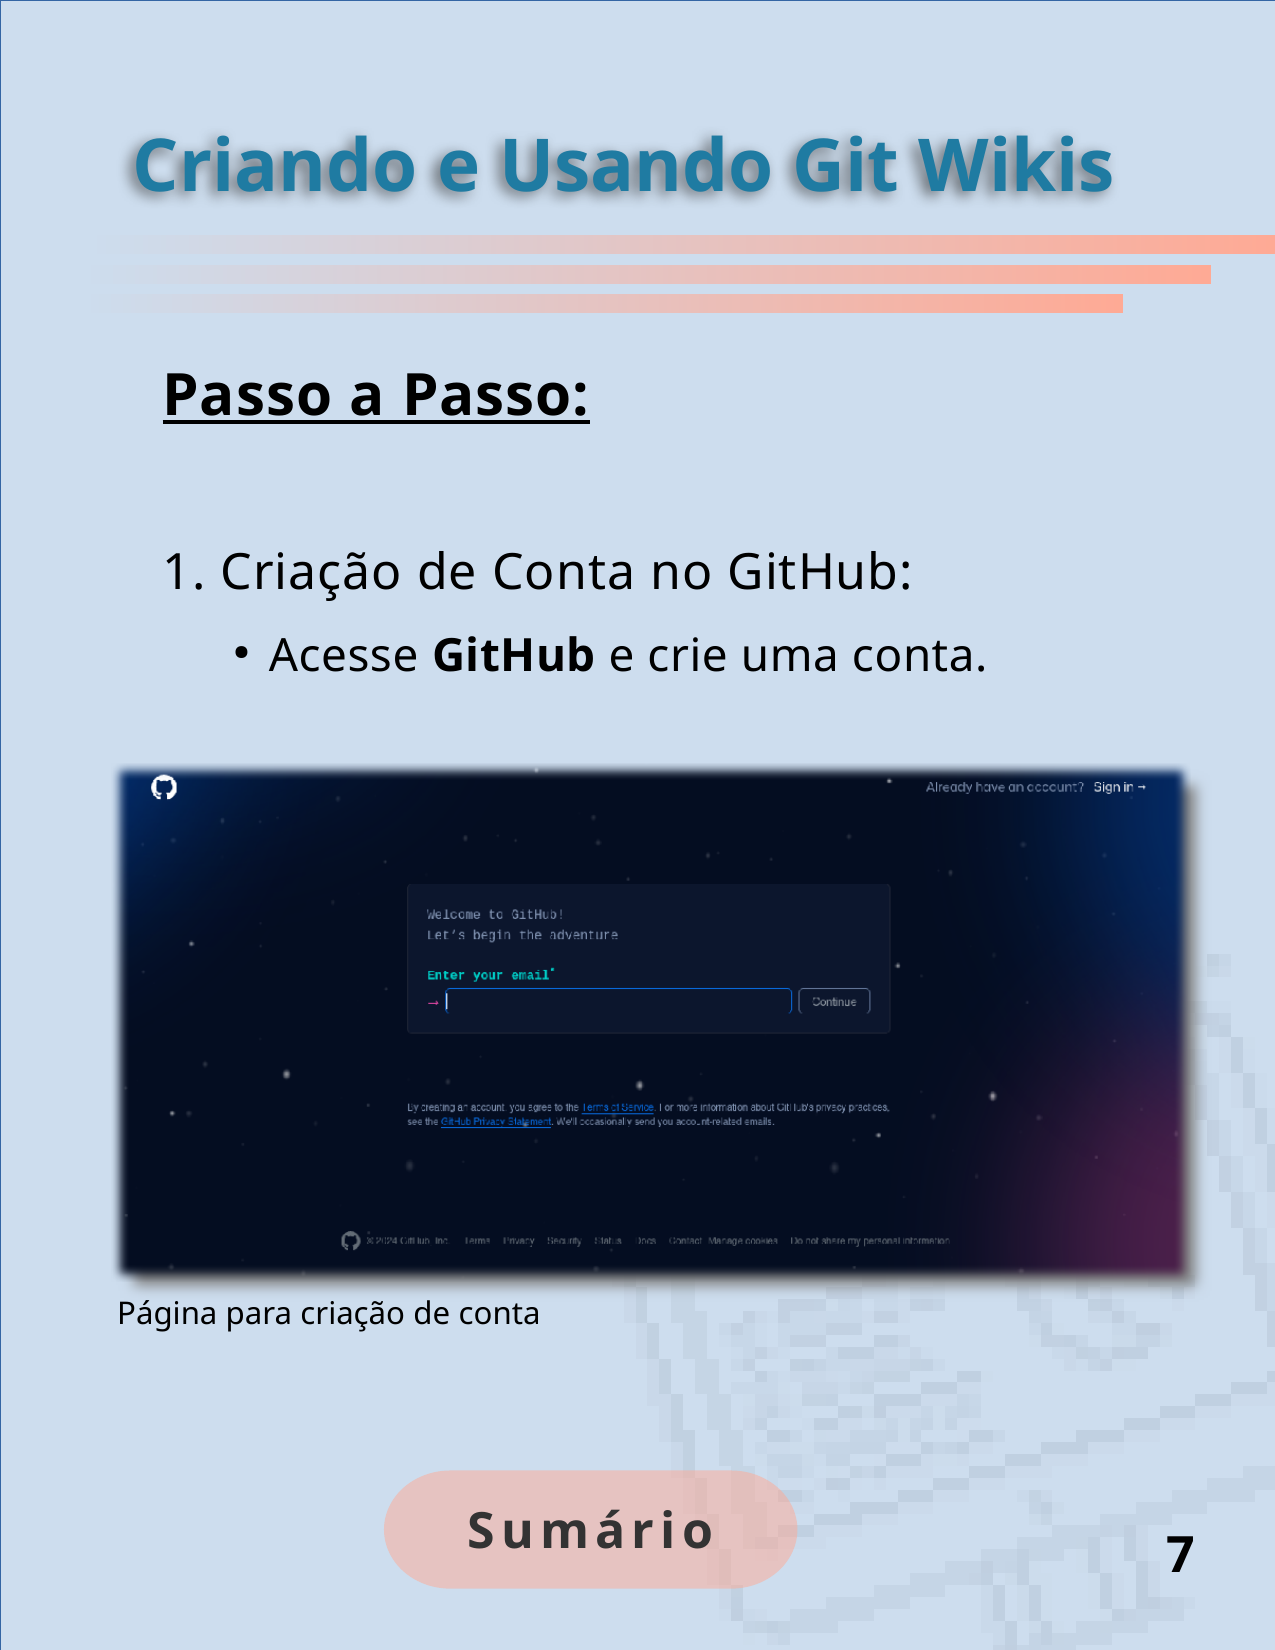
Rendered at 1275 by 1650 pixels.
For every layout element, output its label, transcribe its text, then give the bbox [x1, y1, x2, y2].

text_box Página para criação de conta [102, 1283, 598, 1330]
picture [111, 763, 1192, 1282]
text_box Passo a Passo: 1. Criação de Conta no GitHub: Acesse GitHub e crie uma conta. [147, 346, 1211, 857]
text_box Criando e Usando Git Wikis [118, 59, 1262, 221]
text_box [0, 0, 1275, 1650]
text_box 7 [1151, 1511, 1241, 1577]
text_box Sumário [383, 1470, 798, 1589]
